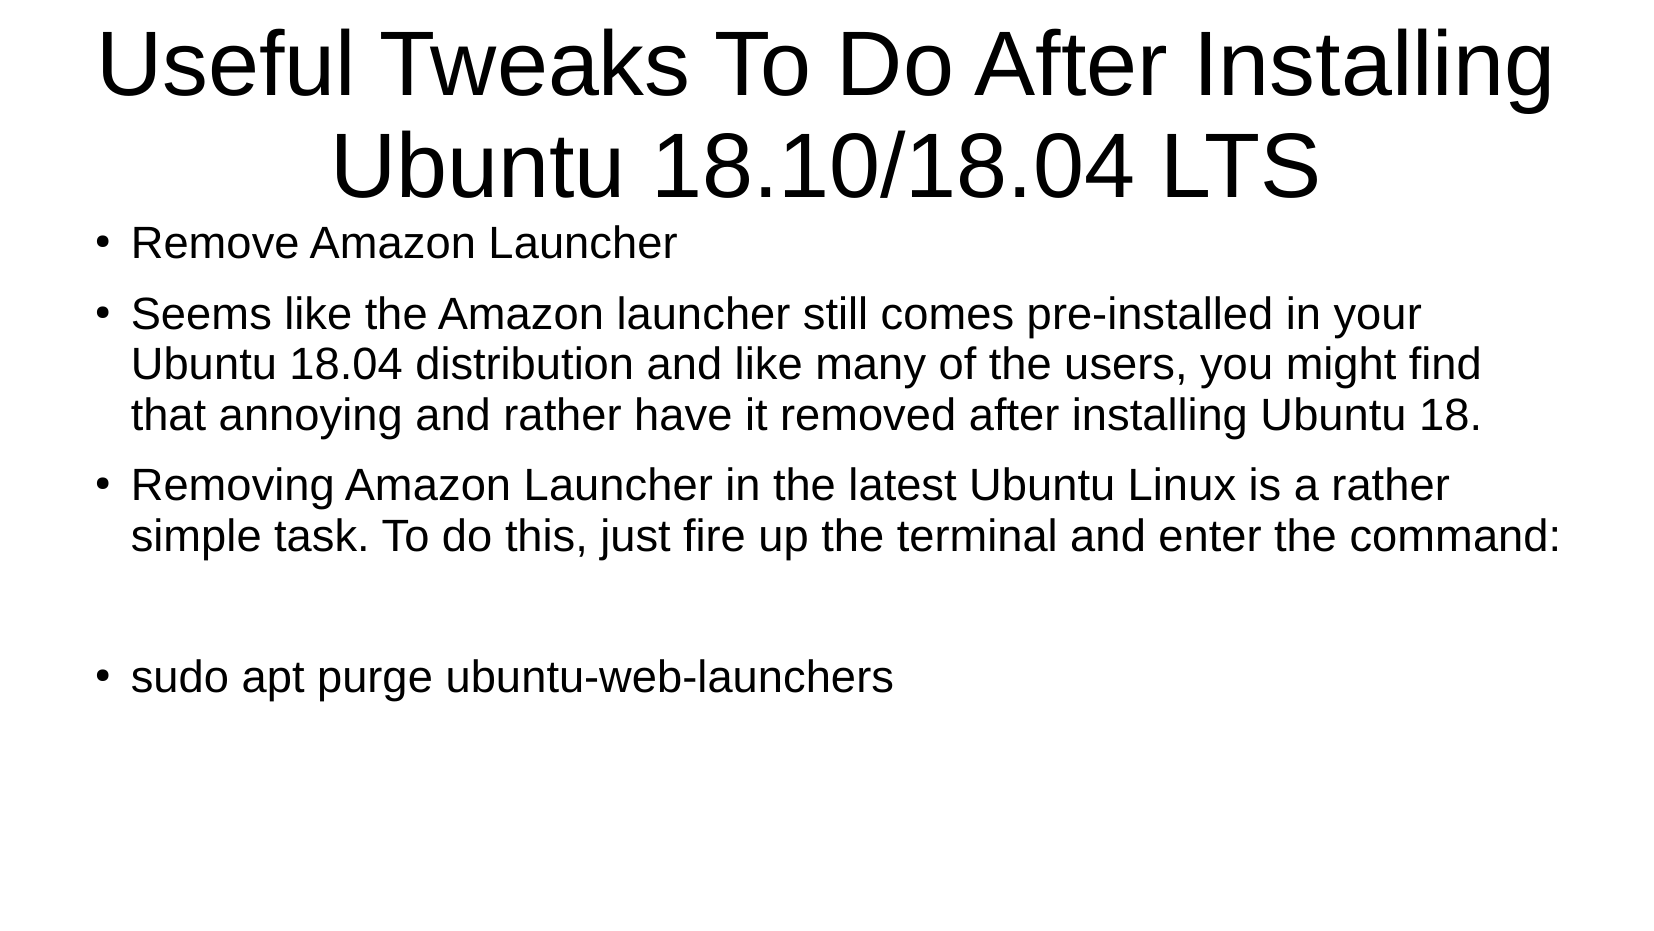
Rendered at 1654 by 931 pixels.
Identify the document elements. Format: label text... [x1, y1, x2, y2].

list Remove Amazon Launcher Seems like the Amazon launcher still comes pre-installed in your Ubuntu 18.04 distribution and like many of the users, you might find that annoying and rather have it removed after installing Ubuntu 18. Removing Amazon Launcher in the latest Ubuntu Linux is a rather simple task. To do this, just fire up the terminal and enter the command: sudo apt purge ubuntu-web-launchers [82, 217, 1571, 758]
title Useful Tweaks To Do After Installing Ubuntu 18.10/18.04 LTS [82, 12, 1571, 217]
